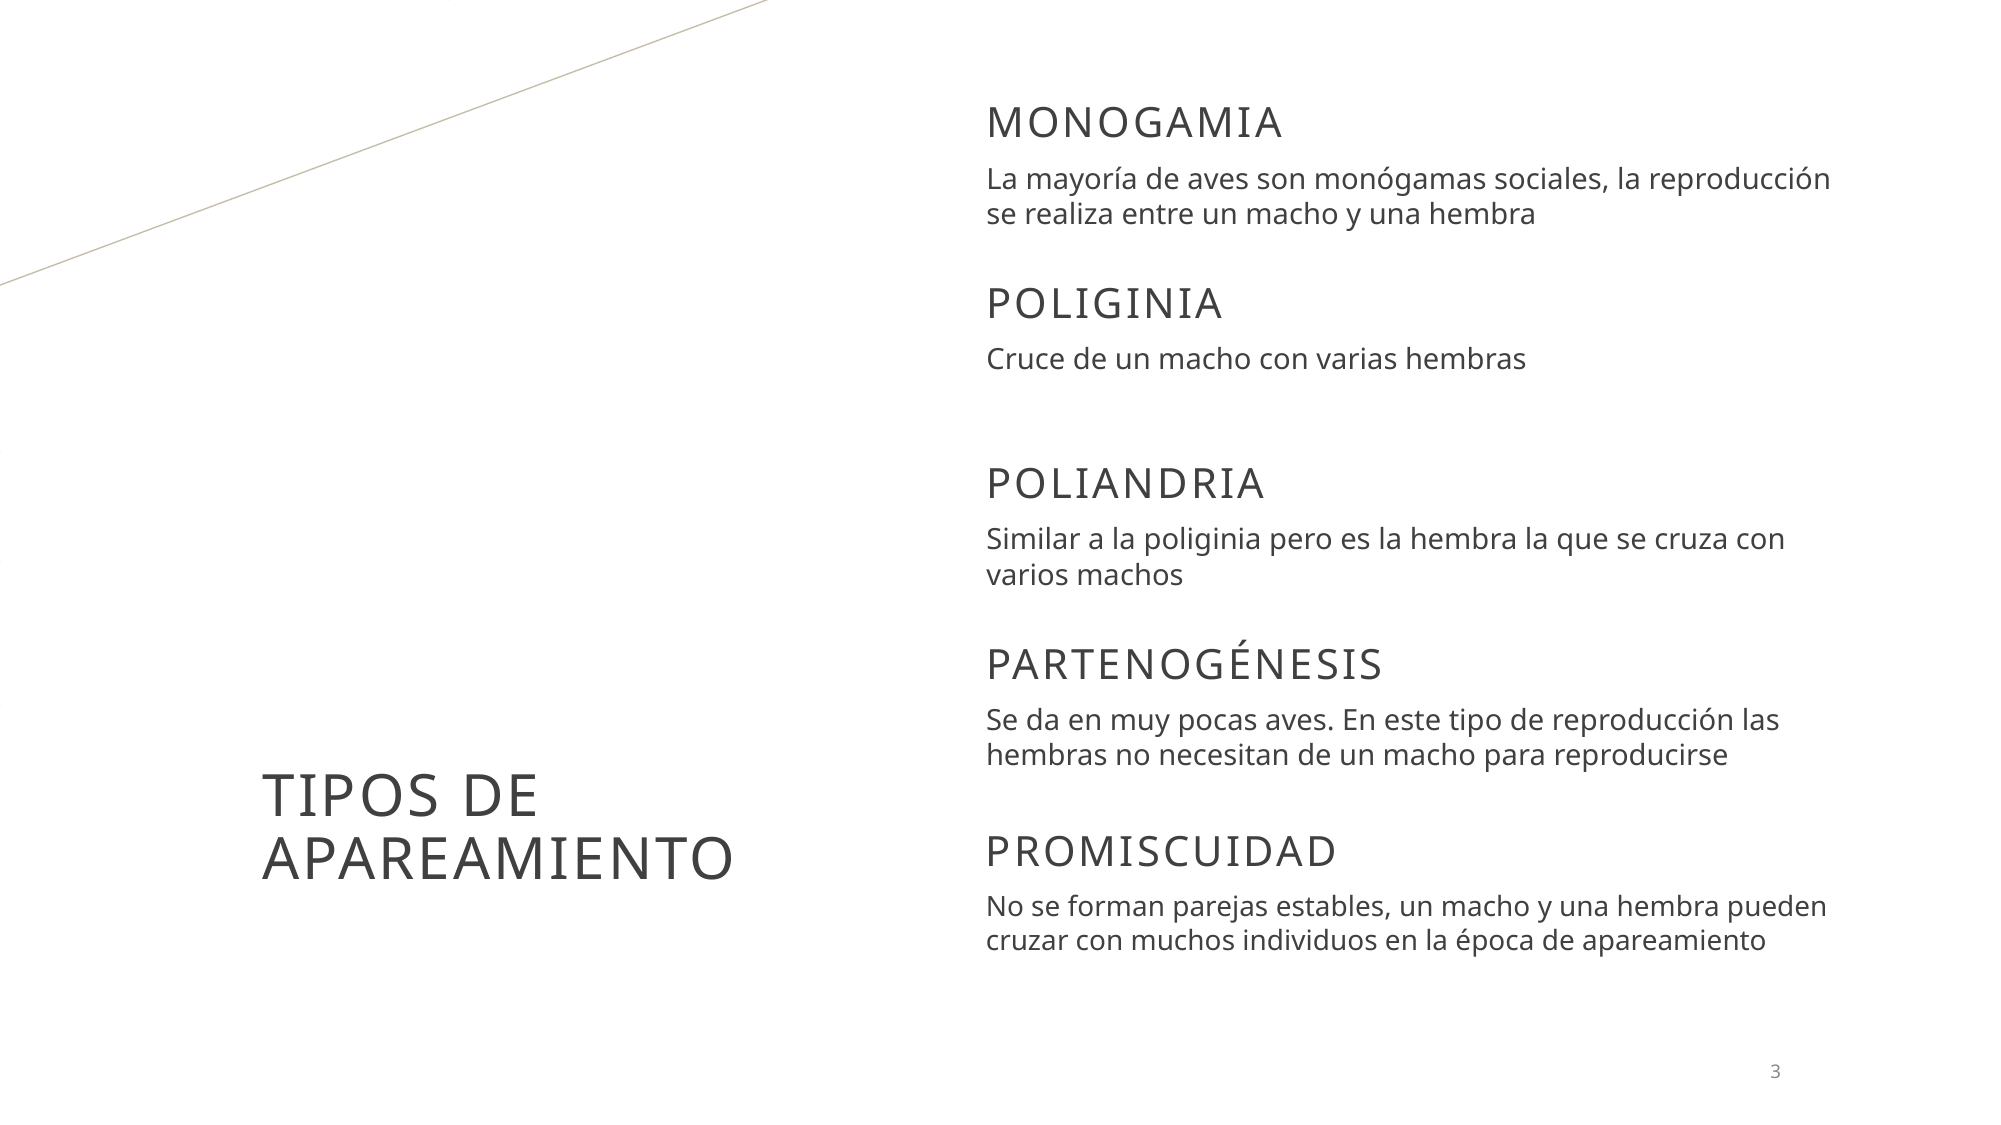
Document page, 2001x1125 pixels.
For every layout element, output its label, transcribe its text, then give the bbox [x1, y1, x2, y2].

list La mayoría de aves son monógamas sociales, la reproducción se realiza entre un macho y una hembra [971, 152, 1863, 245]
list POLIANDRIA [971, 459, 1863, 513]
list Cruce de un macho con varias hembras [971, 332, 1863, 425]
list MONOGAMIA [971, 98, 1863, 152]
text_box No se forman parejas estables, un macho y una hembra pueden cruzar con muchos individuos en la época de apareamiento [970, 881, 1862, 973]
text_box PROMISCUIDAD [970, 827, 1863, 888]
list Se da en muy pocas aves. En este tipo de reproducción las hembras no necesitan de un macho para reproducirse [971, 693, 1863, 786]
title Tipos de apareamiento [247, 681, 763, 900]
text_box 5 [1755, 1042, 1863, 1103]
list PARTENOGÉNESIS [971, 639, 1863, 693]
list POLIGINIA [971, 278, 1863, 332]
list Similar a la poliginia pero es la hembra la que se cruza con varios machos [971, 513, 1863, 605]
